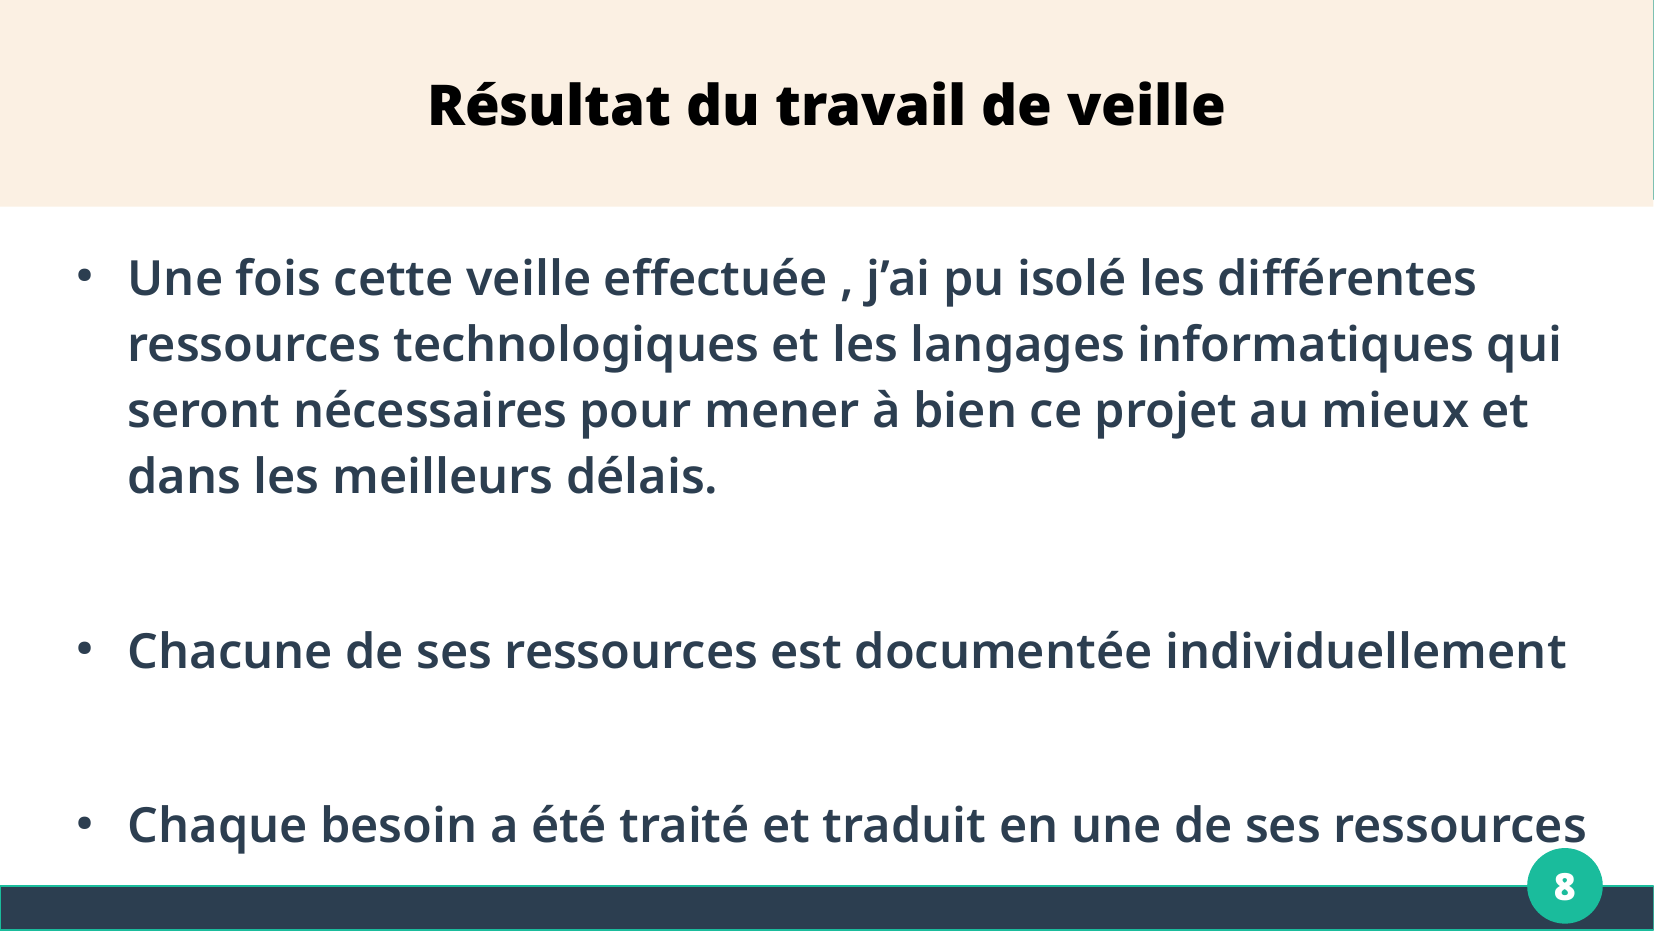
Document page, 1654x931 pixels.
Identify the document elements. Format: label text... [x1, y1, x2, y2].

list Une fois cette veille effectuée , j’ai pu isolé les différentes ressources technologiques et les langages informatiques qui seront nécessaires pour mener à bien ce projet au mieux et dans les meilleurs délais. Chacune de ses ressources est documentée individuellement Chaque besoin a été traité et traduit en une de ses ressources [59, 243, 1595, 864]
title Résultat du travail de veille [0, 0, 1654, 207]
